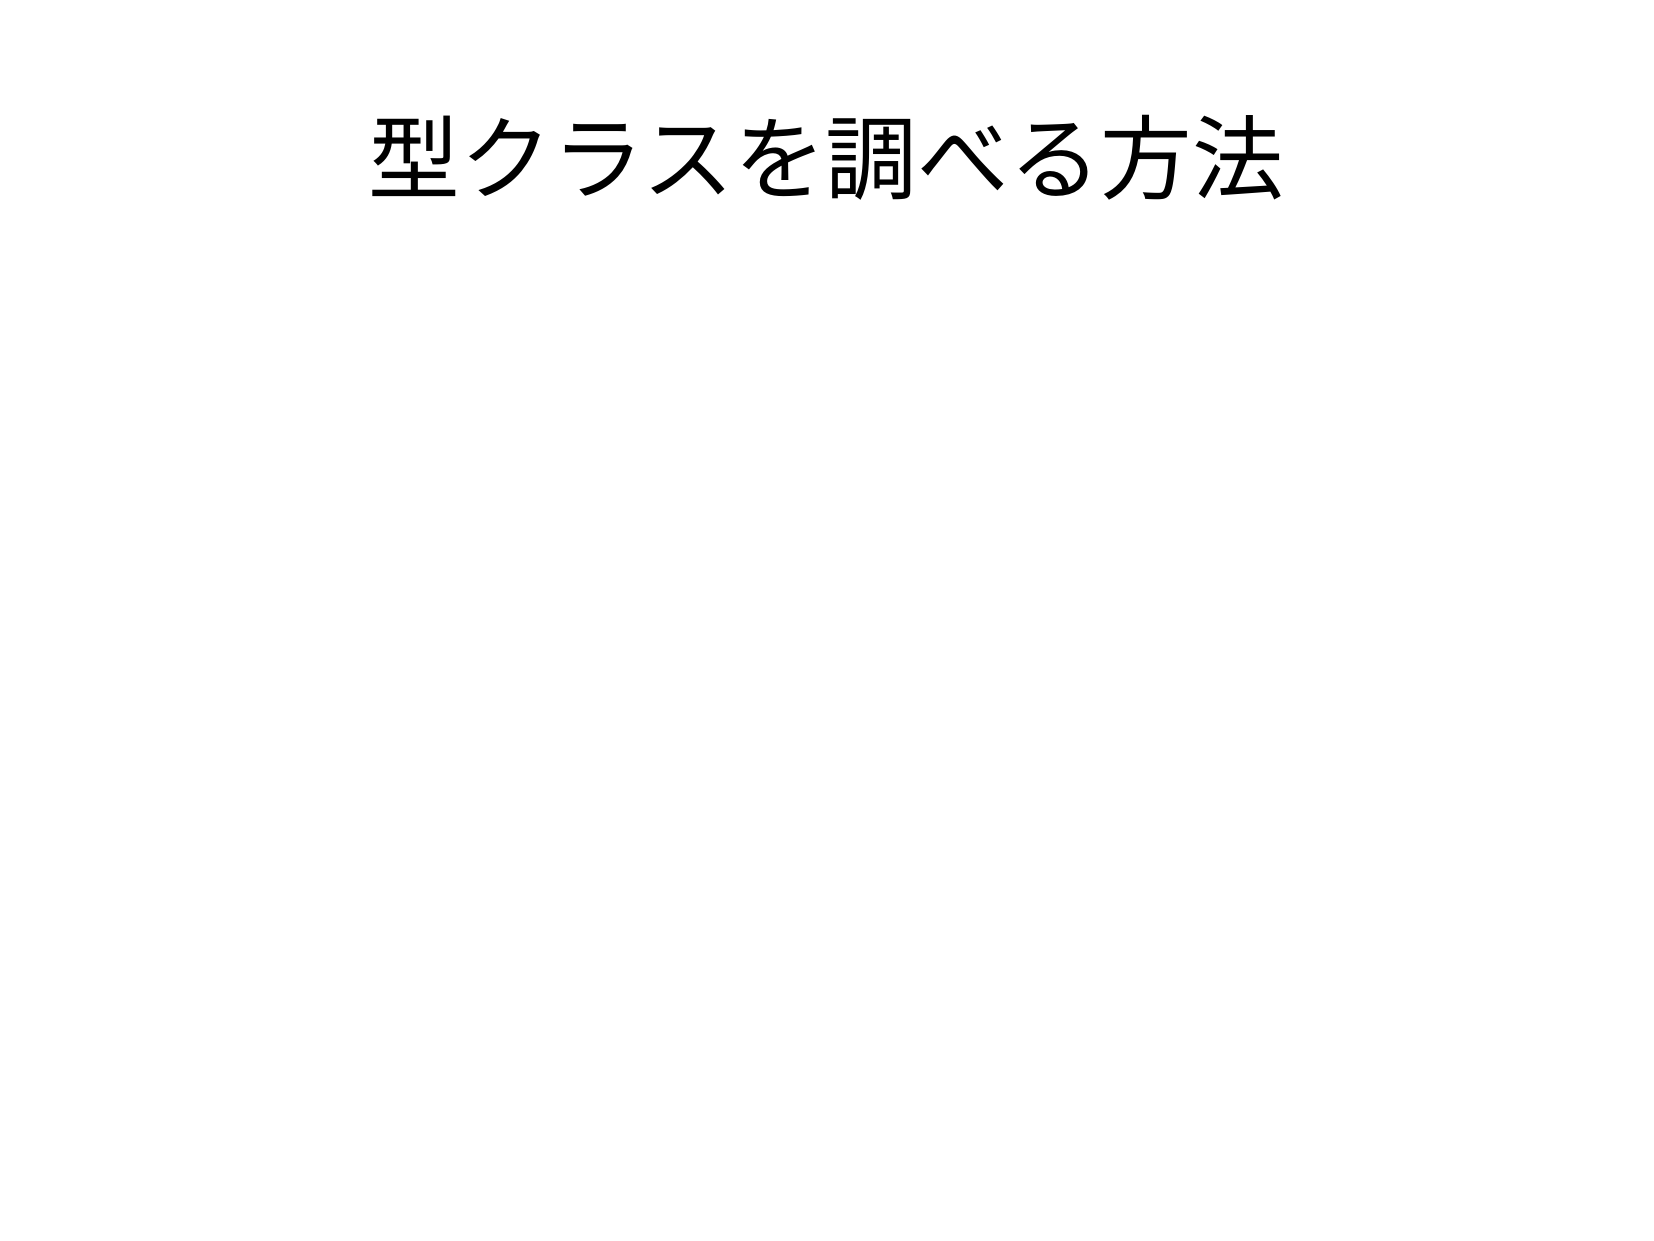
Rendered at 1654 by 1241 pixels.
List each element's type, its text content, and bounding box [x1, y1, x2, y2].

title 型クラスを調べる方法 [82, 49, 1571, 257]
